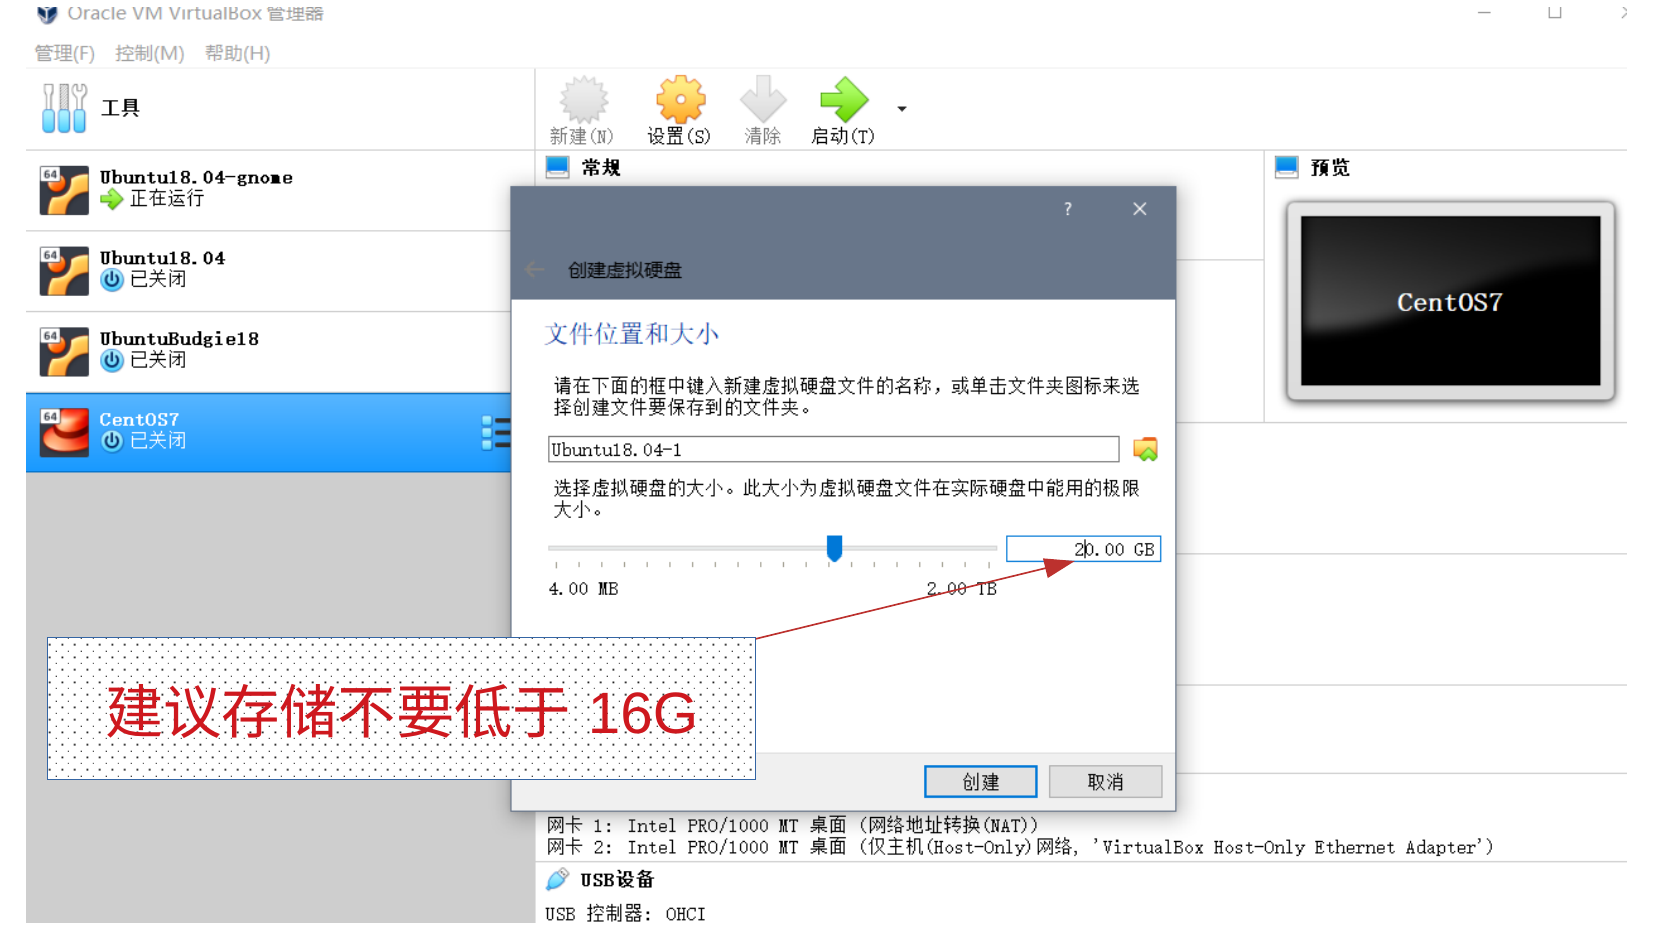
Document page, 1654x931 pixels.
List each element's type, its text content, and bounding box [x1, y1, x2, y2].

picture [26, 7, 1627, 923]
text_box 建议存储不要低于16G [47, 637, 756, 780]
